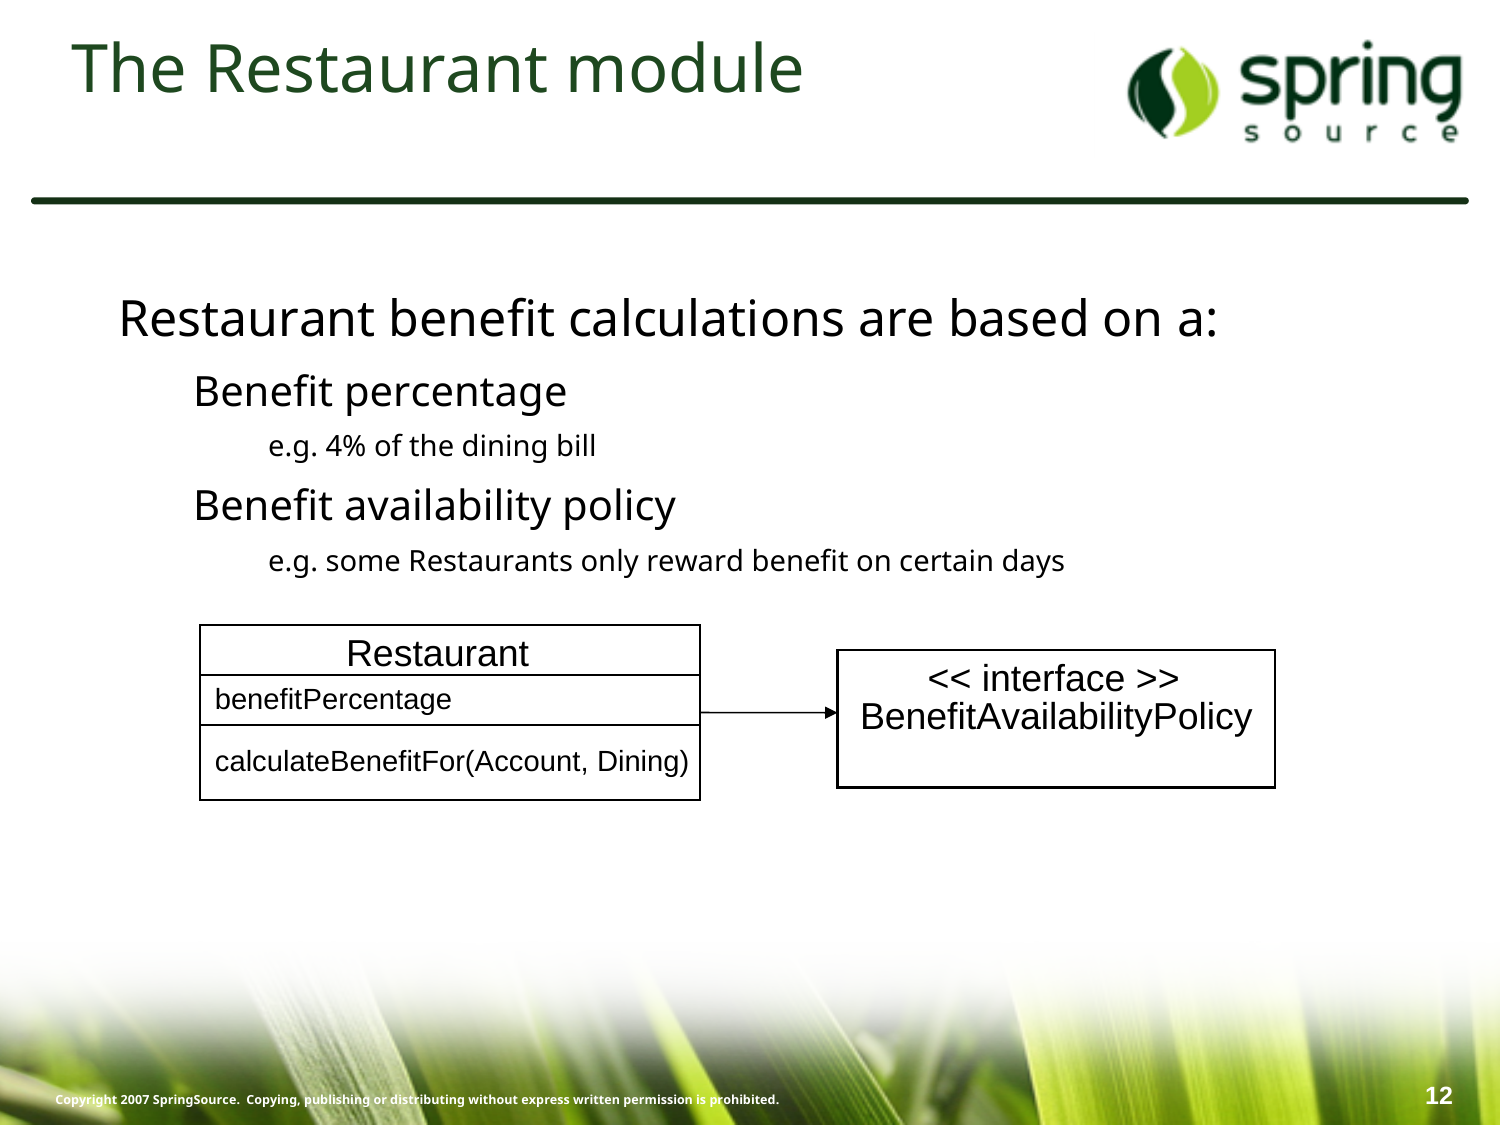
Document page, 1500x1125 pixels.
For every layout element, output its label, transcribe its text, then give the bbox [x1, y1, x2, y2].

text_box calculateBenefitFor(Account, Dining) [200, 737, 713, 786]
picture [1093, 32, 1500, 158]
picture [0, 941, 1500, 1125]
list Restaurant benefit calculations are based on a: Benefit percentage e.g. 4% of the dining bill Benefit availability policy e.g. some Restaurants only reward benefit on certain days [103, 275, 1394, 938]
text_box << interface >> [912, 650, 1195, 708]
text_box benefitPercentage [200, 675, 700, 724]
text_box BenefitAvailabilityPolicy [837, 687, 1276, 745]
text_box Restaurant [312, 624, 563, 674]
title The Restaurant module [56, 13, 1089, 176]
